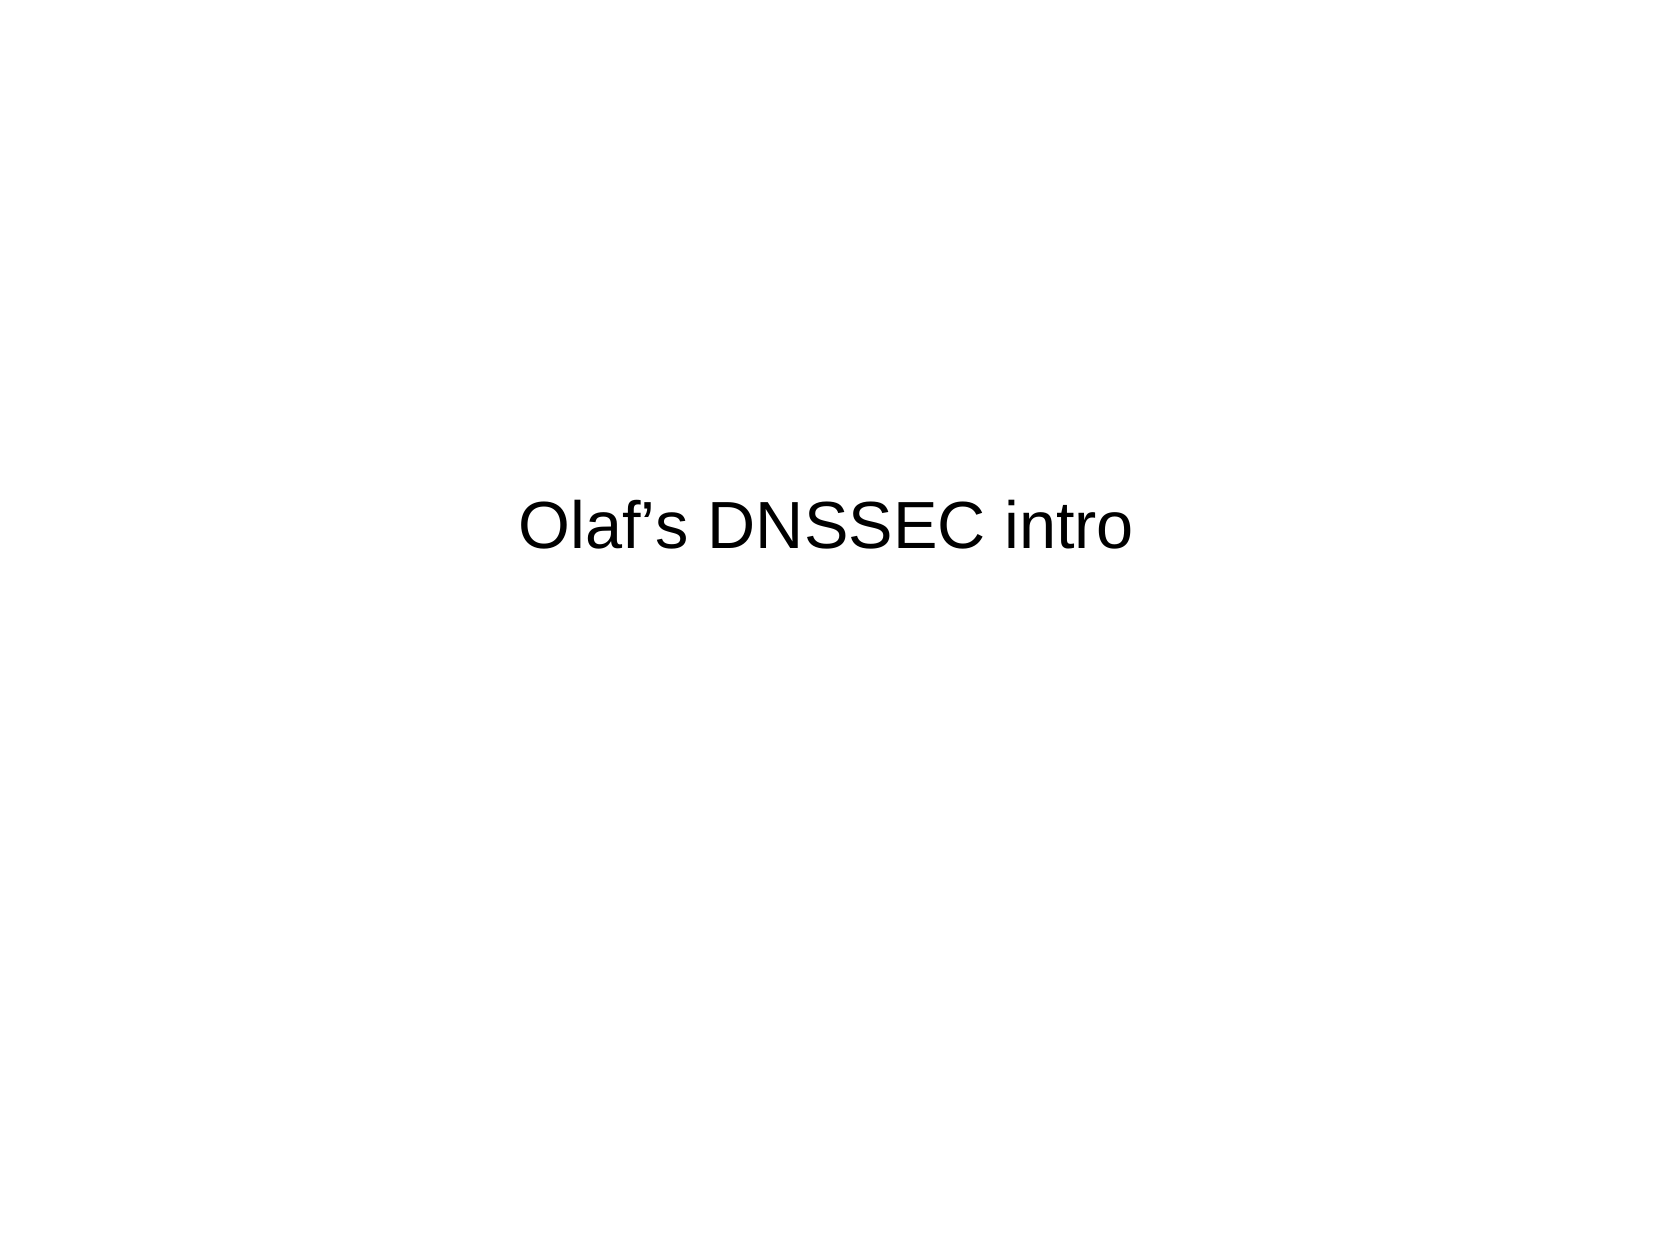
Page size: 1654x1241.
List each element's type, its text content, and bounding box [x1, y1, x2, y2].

text_box Olaf’s DNSSEC intro [82, 49, 1570, 1004]
